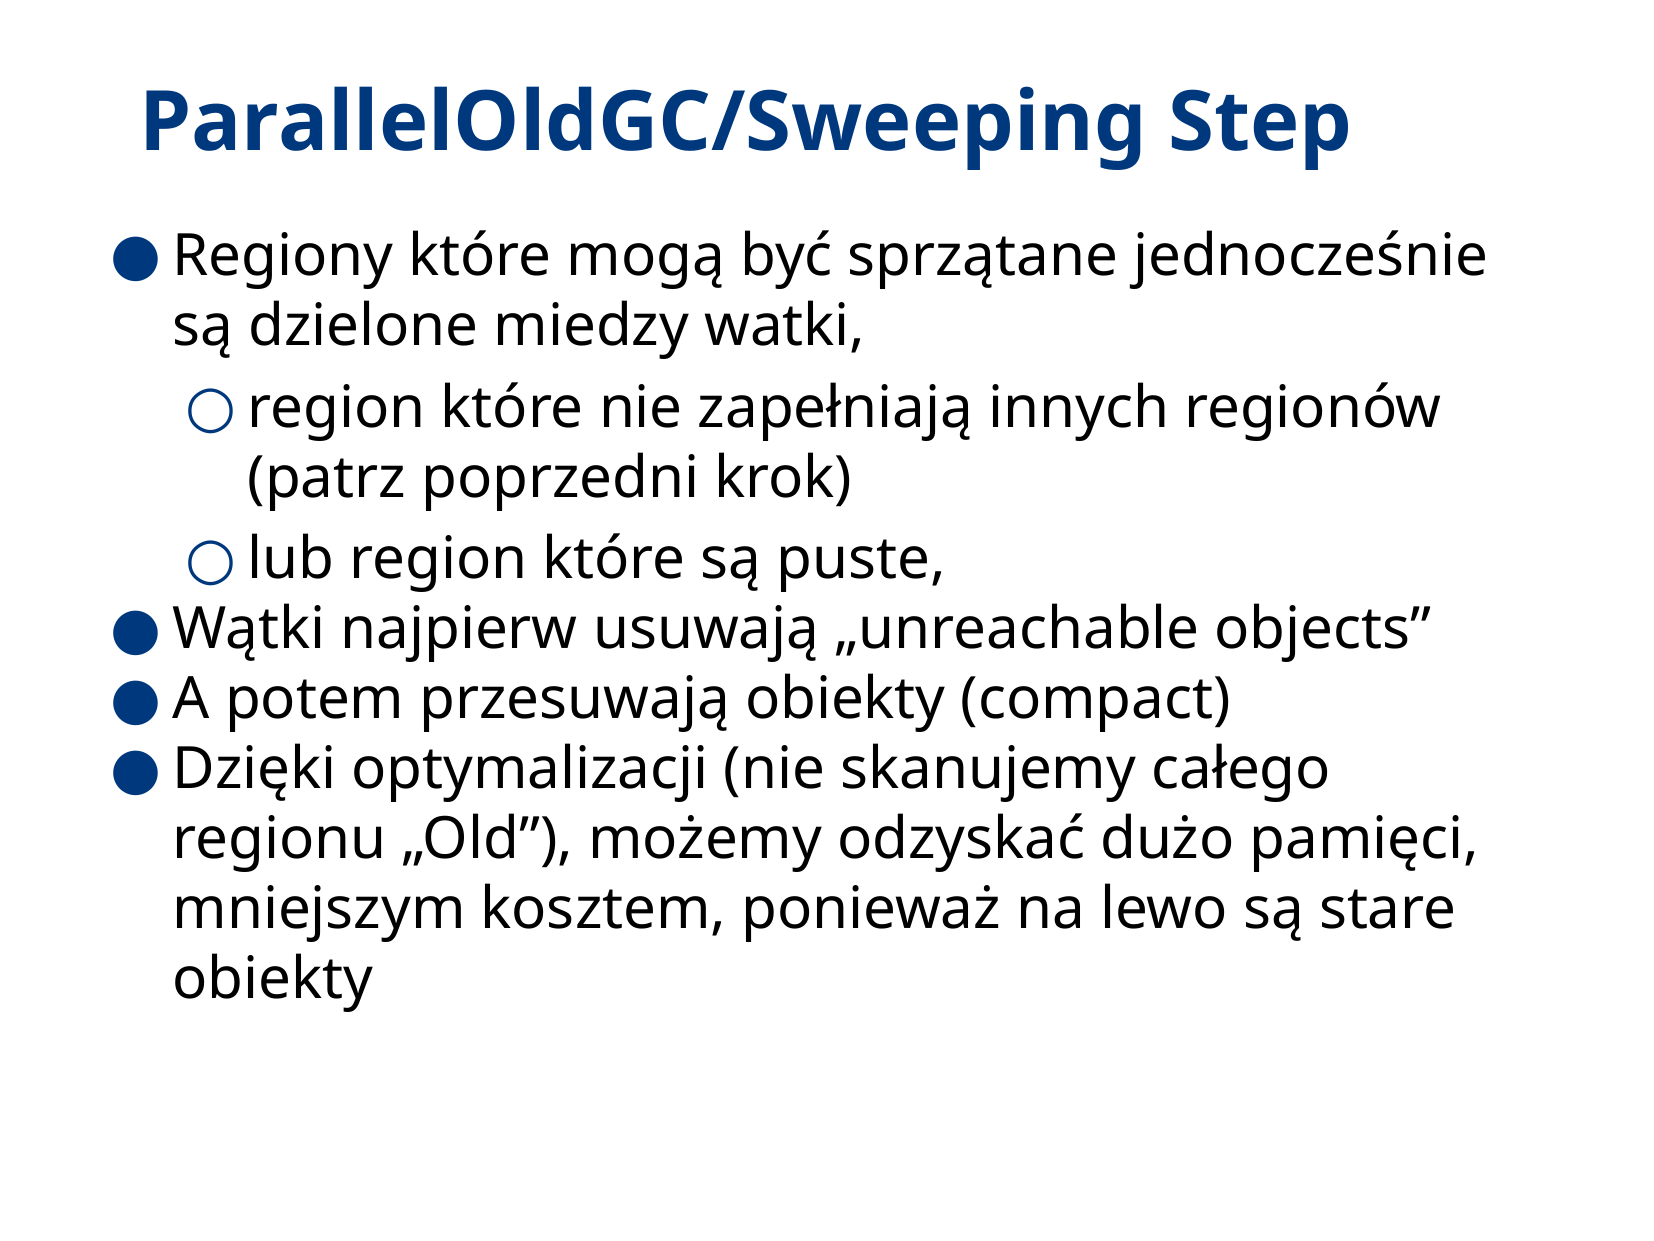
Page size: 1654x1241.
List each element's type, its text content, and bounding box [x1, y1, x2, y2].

title ParallelOldGC/Sweeping Step [82, 49, 1571, 183]
list Regiony które mogą być sprzątane jednocześnie są dzielone miedzy watki, region które nie zapełniają innych regionów (patrz poprzedni krok) lub region które są puste, Wątki najpierw usuwają „unreachable objects” A potem przesuwają obiekty (compact) Dzięki optymalizacji (nie skanujemy całego regionu „Old”), możemy odzyskać dużo pamięci, mniejszym kosztem, ponieważ na lewo są stare obiekty [82, 202, 1571, 1120]
